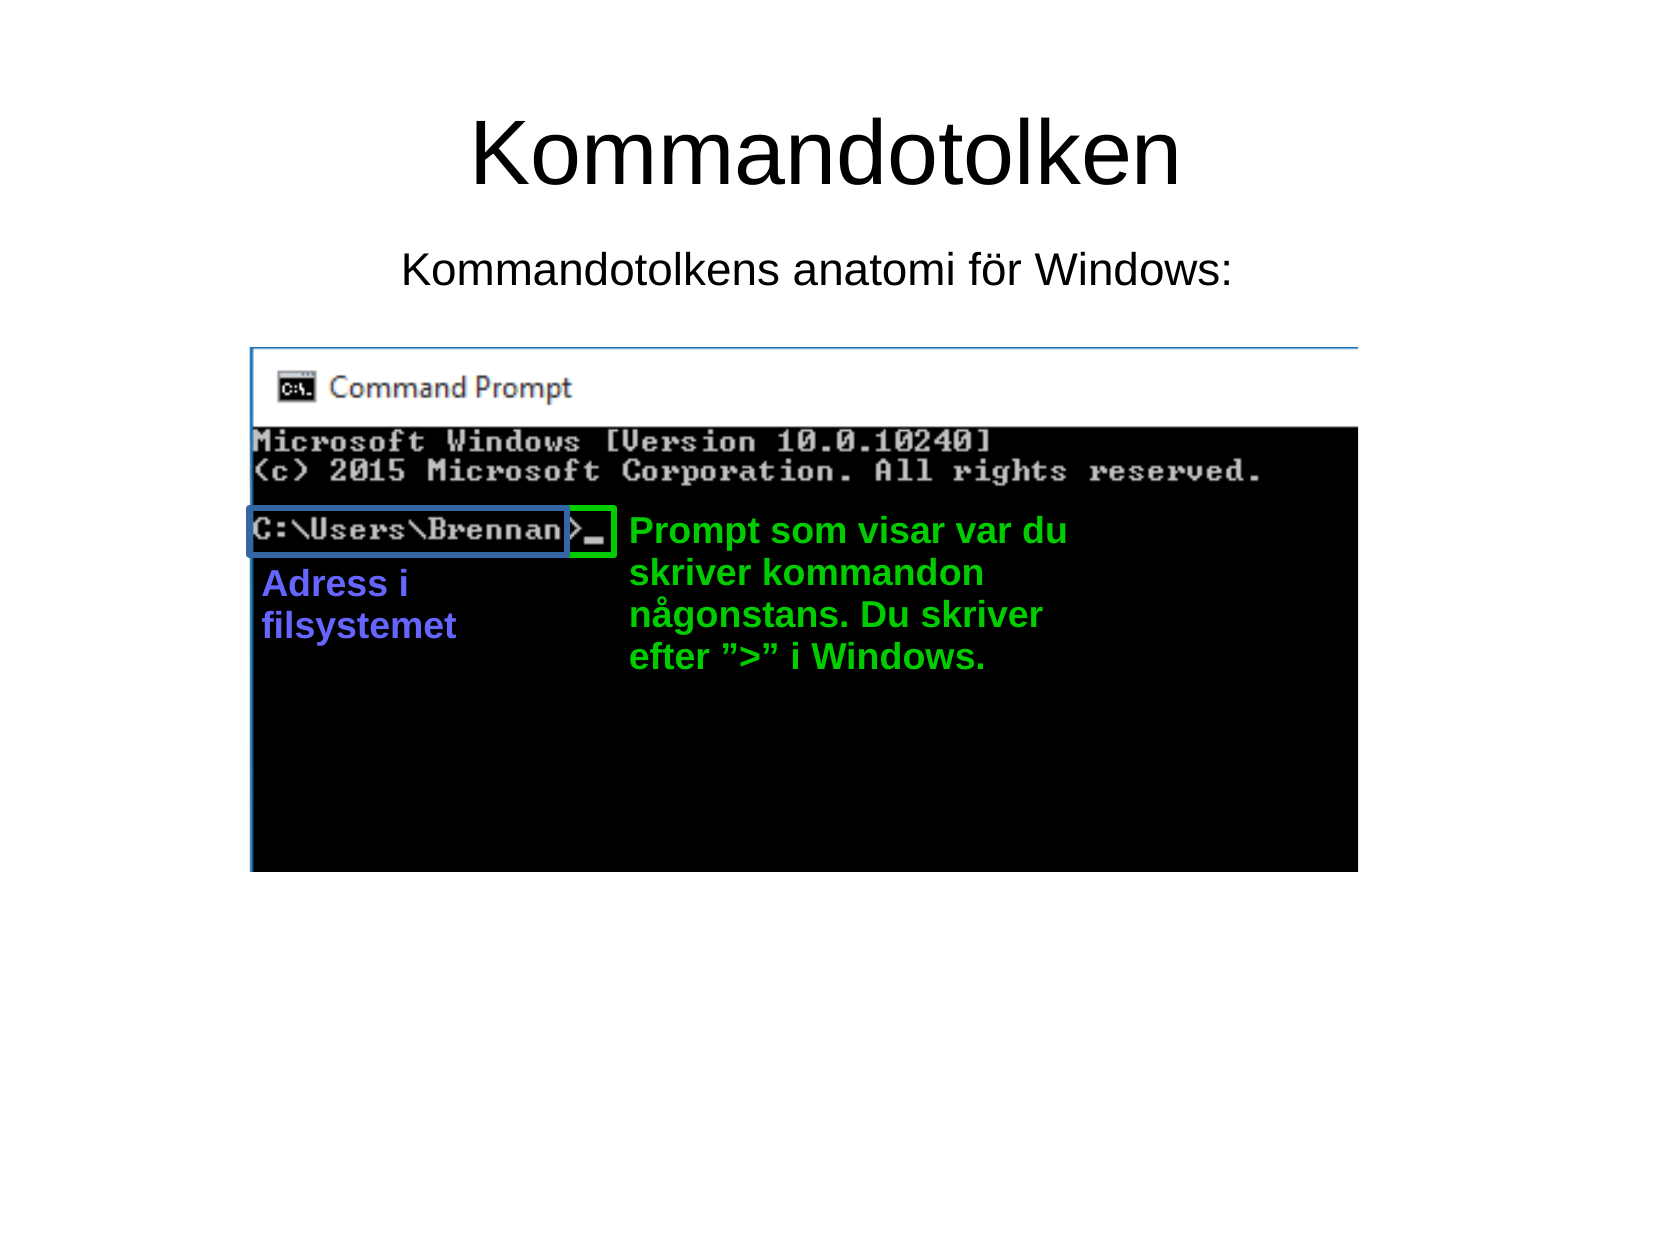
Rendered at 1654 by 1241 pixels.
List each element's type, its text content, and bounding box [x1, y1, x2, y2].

picture [249, 347, 1359, 872]
picture [570, 511, 611, 552]
picture [253, 511, 564, 552]
text_box Prompt som visar var du skriver kommandon någonstans. Du skriver efter ”>” i Windows. [614, 501, 1111, 685]
text_box Kommandotolkens anatomi för Windows: [386, 236, 1249, 303]
text_box Adress i filsystemet [246, 557, 567, 654]
title Kommandotolken [82, 49, 1571, 257]
